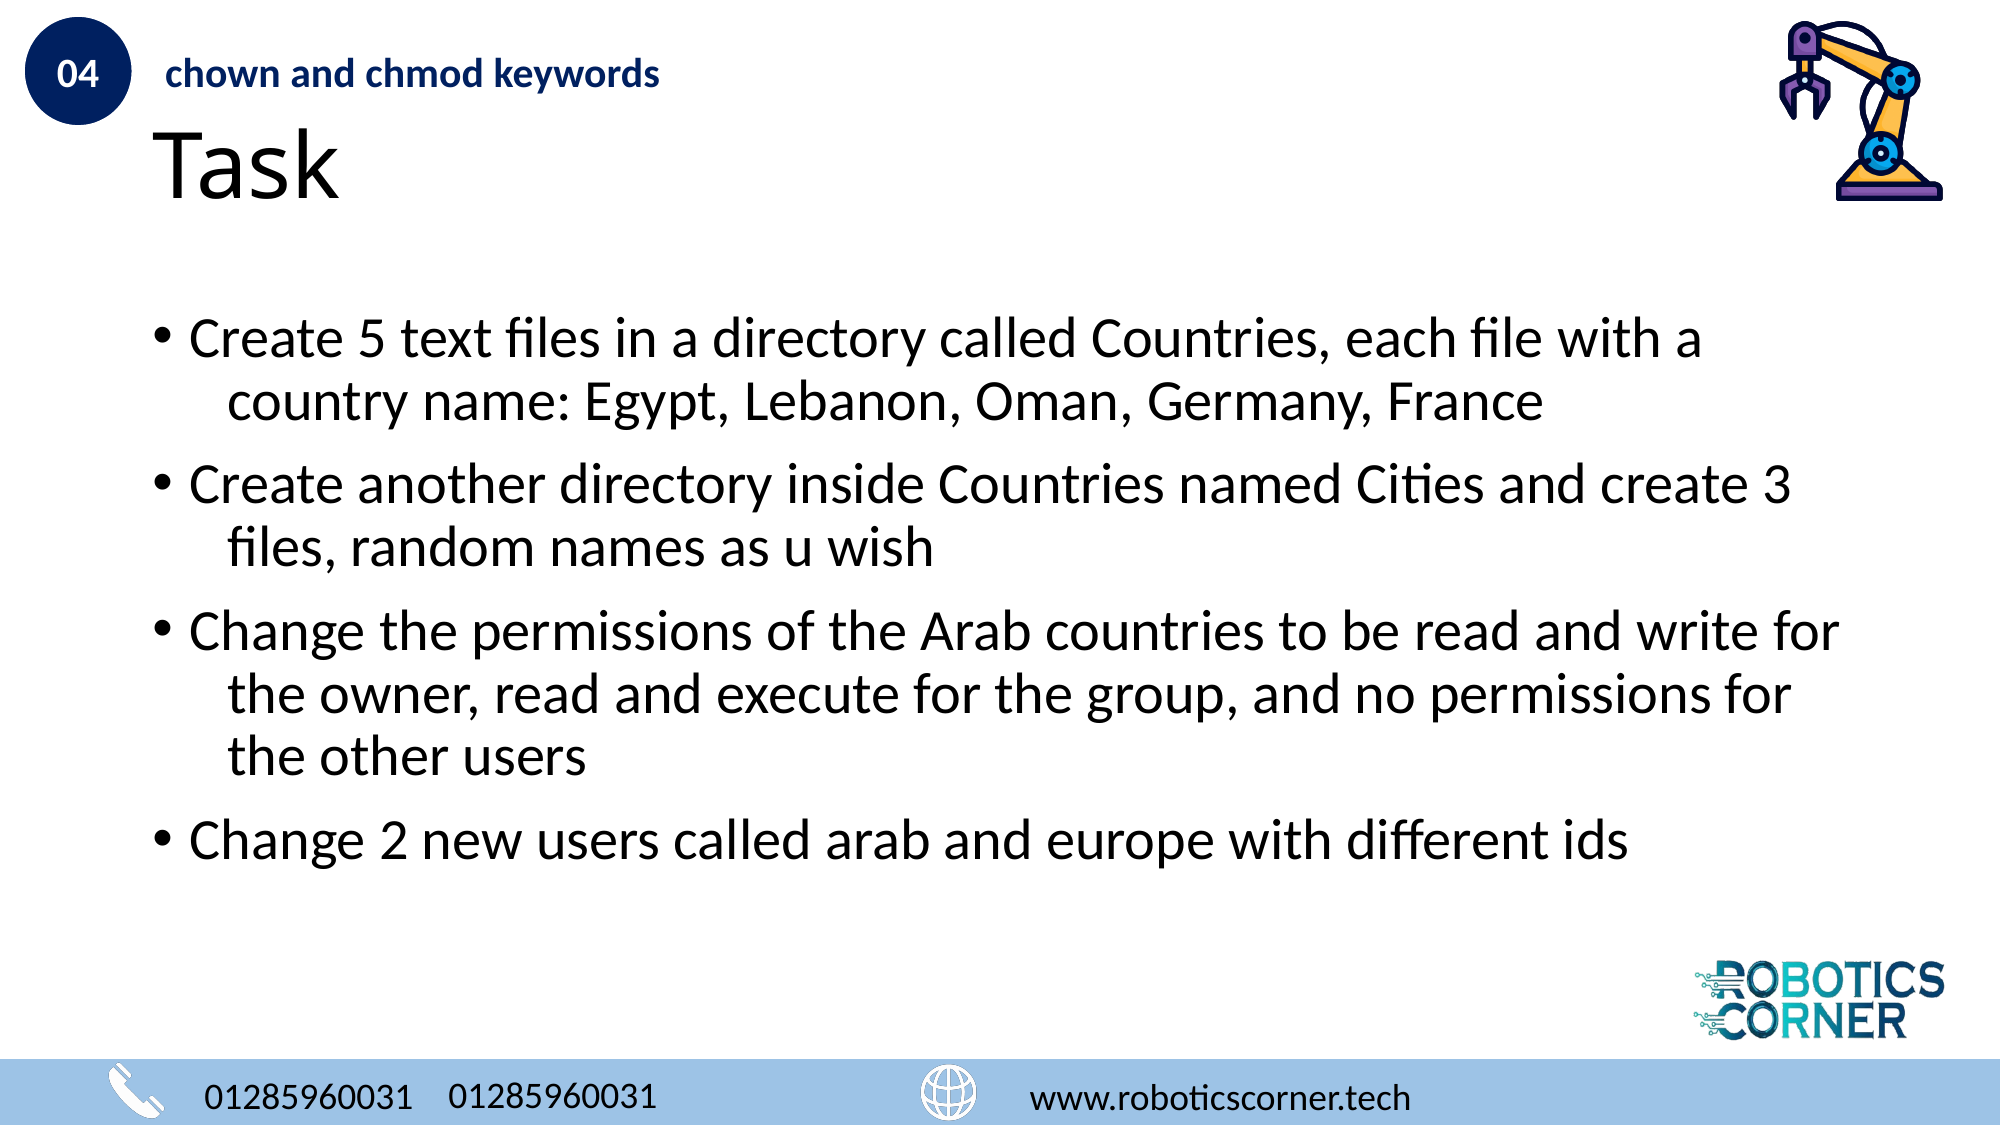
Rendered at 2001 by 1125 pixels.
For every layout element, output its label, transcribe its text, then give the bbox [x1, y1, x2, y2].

picture [1680, 859, 1953, 1125]
text_box chown and chmod keywords [150, 38, 846, 104]
picture [103, 1057, 170, 1124]
text_box 04 [22, 14, 134, 128]
picture [1771, 21, 1951, 201]
picture [915, 1059, 981, 1125]
title Task [137, 59, 1863, 278]
list Create 5 text files in a directory called Countries, each file with a country name: Egypt, Lebanon, Oman, Germany, France Create another directory inside Countries named Cities and create 3 files, random names as u wish Change the permissions of the Arab countries to be read and write for the owner, read and execute for the group, and no permissions for the other users Change 2 new users called arab and europe with different ids [137, 299, 1863, 1014]
